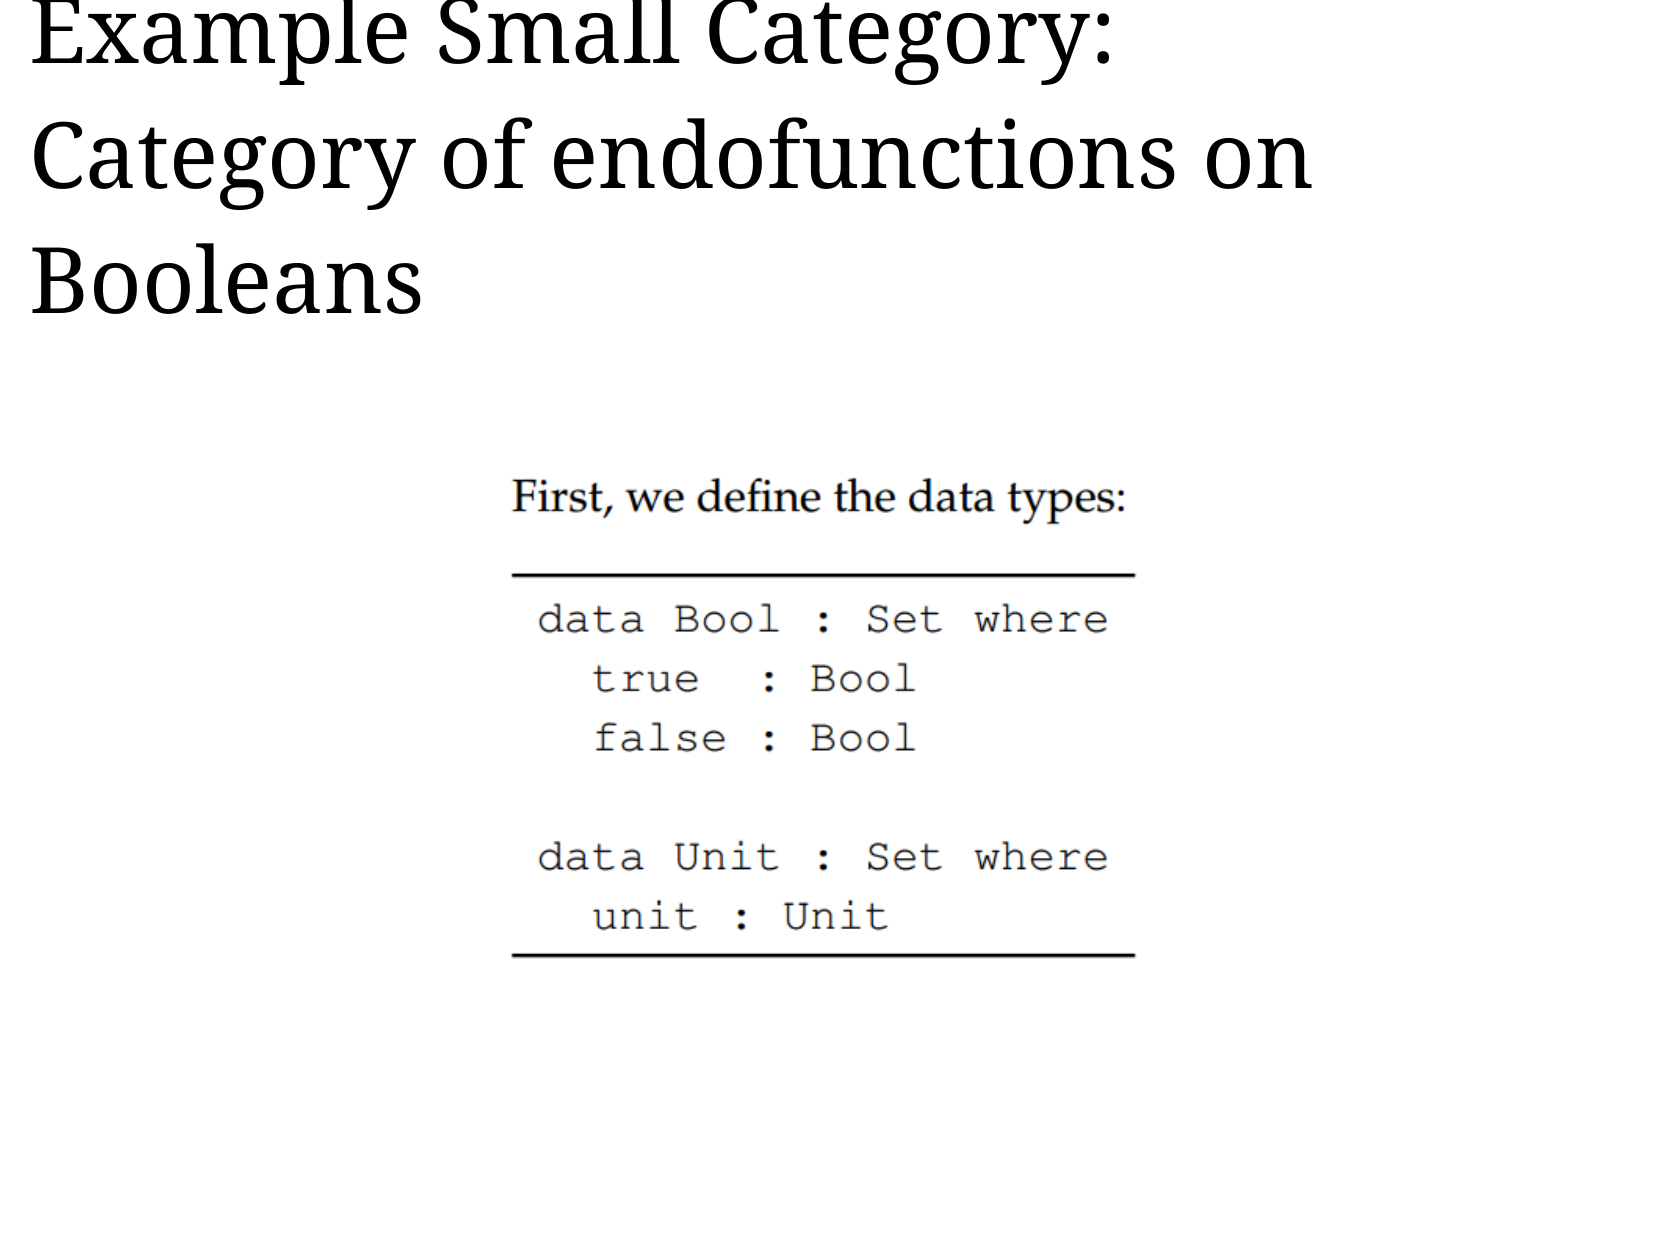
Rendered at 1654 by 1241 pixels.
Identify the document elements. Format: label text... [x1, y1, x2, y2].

picture [501, 466, 1160, 965]
title Example Small Category: Category of endofunctions on Booleans [29, 0, 1654, 339]
